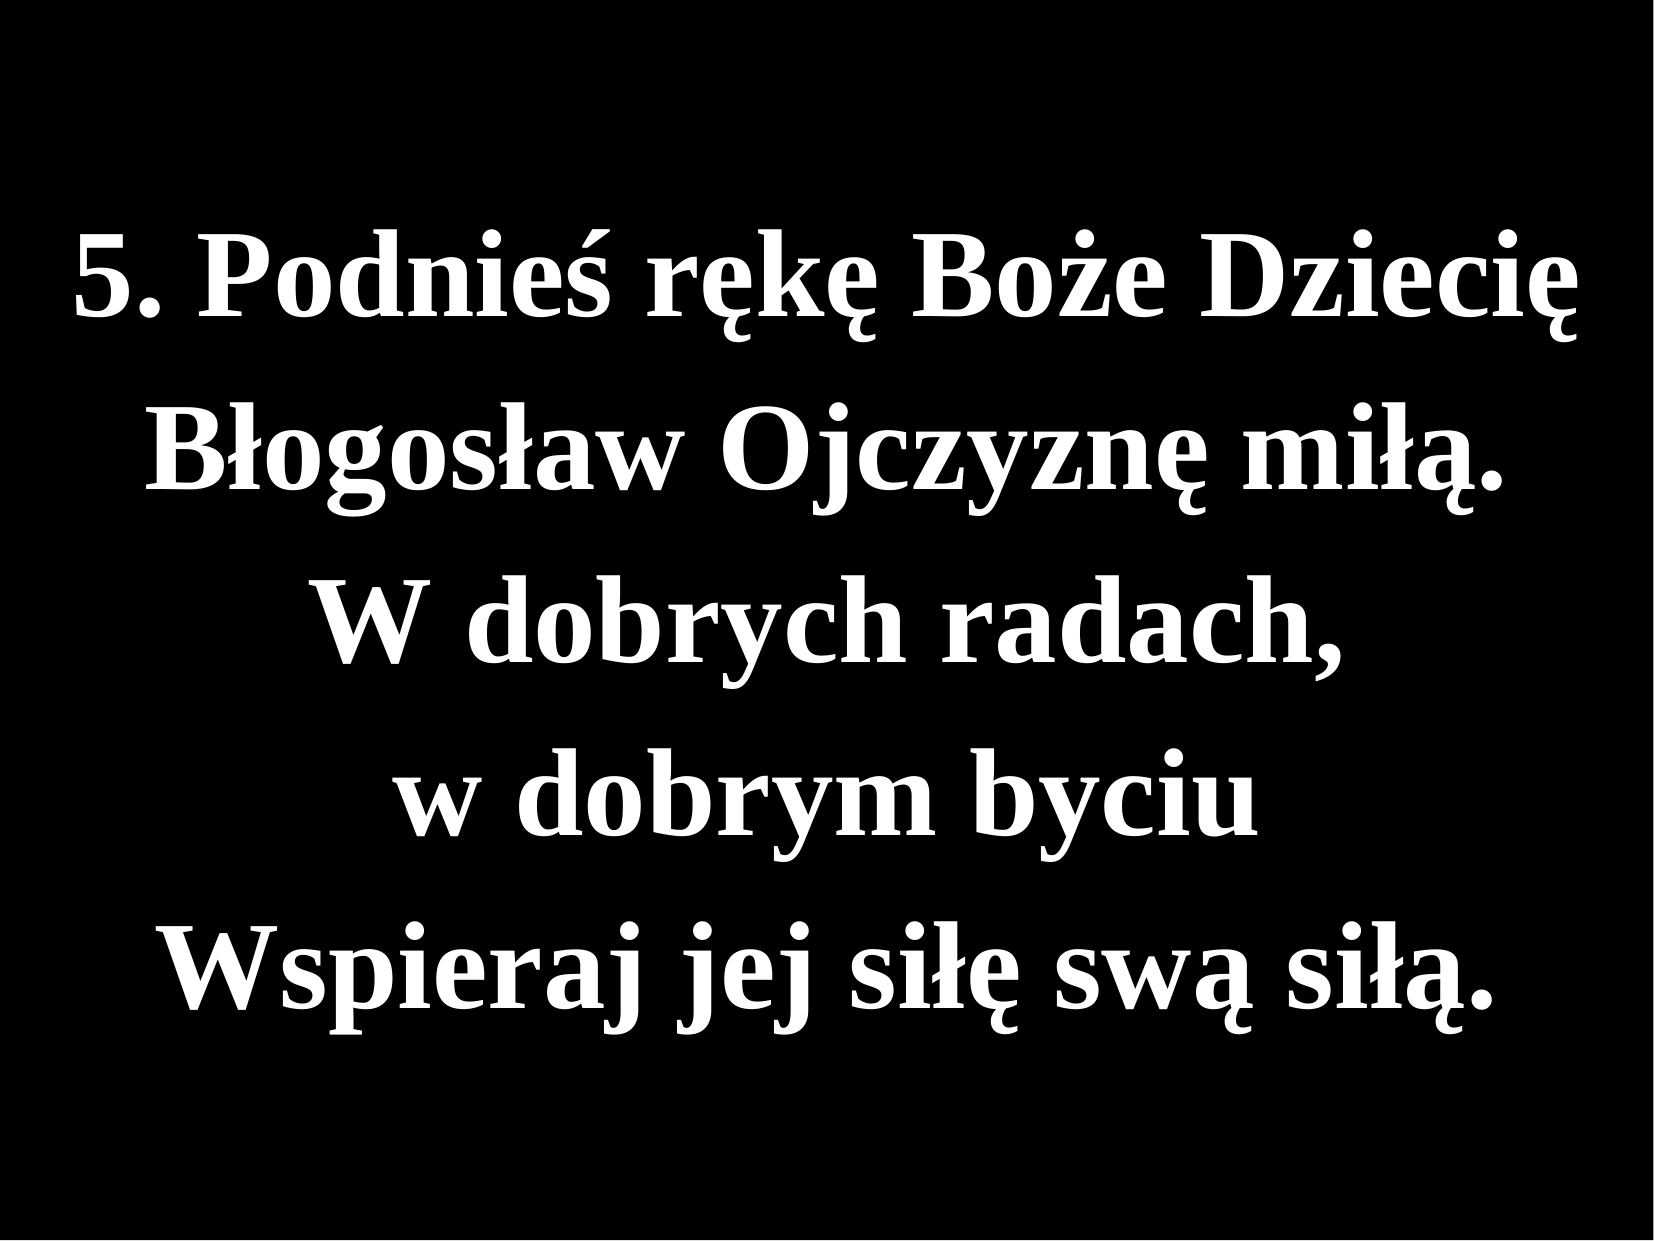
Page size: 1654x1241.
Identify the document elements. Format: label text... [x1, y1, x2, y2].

title 5. Podnieś rękę Boże Dziecię ppp Błogosław Ojczyznę miłą. ppp W dobrych radach, ppp w dobrym byciu ppp Wspieraj jej siłę swą siłą. [0, 0, 1654, 1241]
